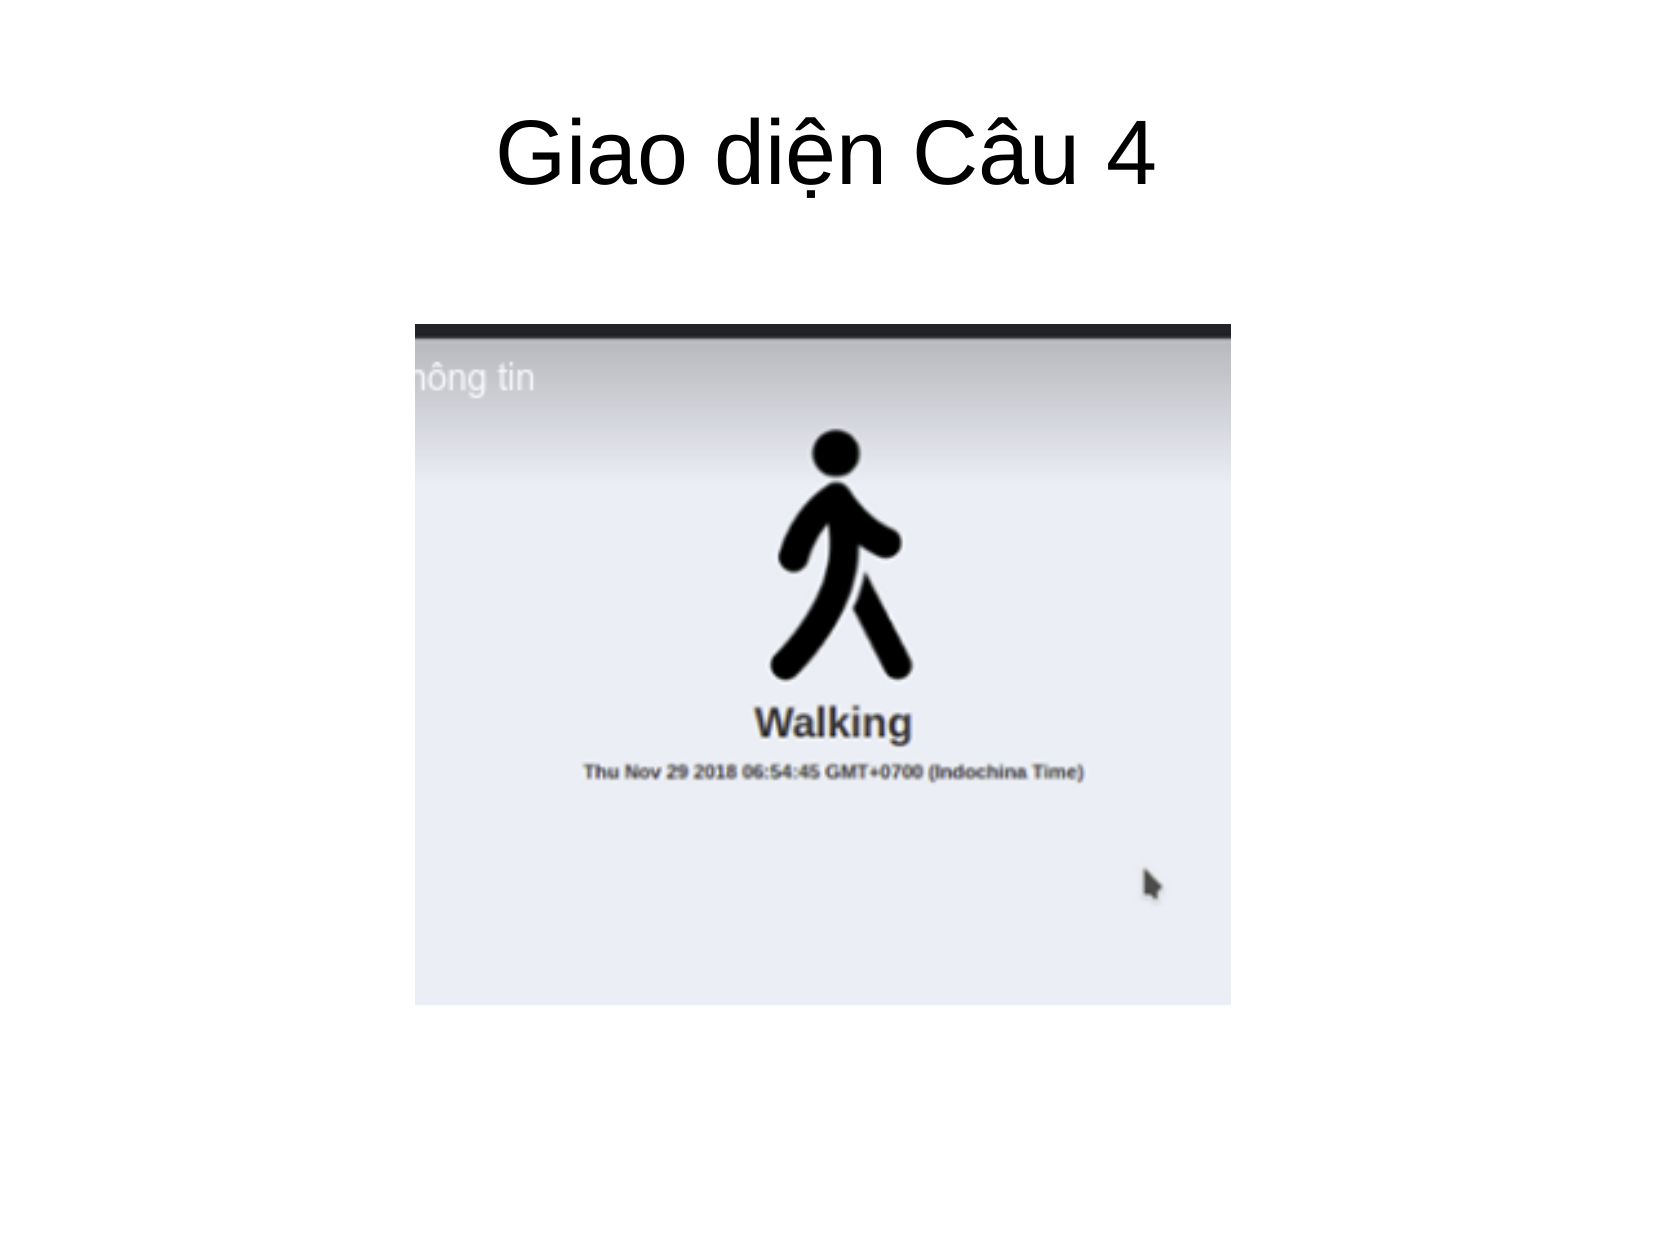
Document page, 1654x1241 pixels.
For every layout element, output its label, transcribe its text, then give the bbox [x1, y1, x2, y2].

title Giao diện Câu 4 [82, 49, 1571, 257]
picture [415, 324, 1231, 1006]
